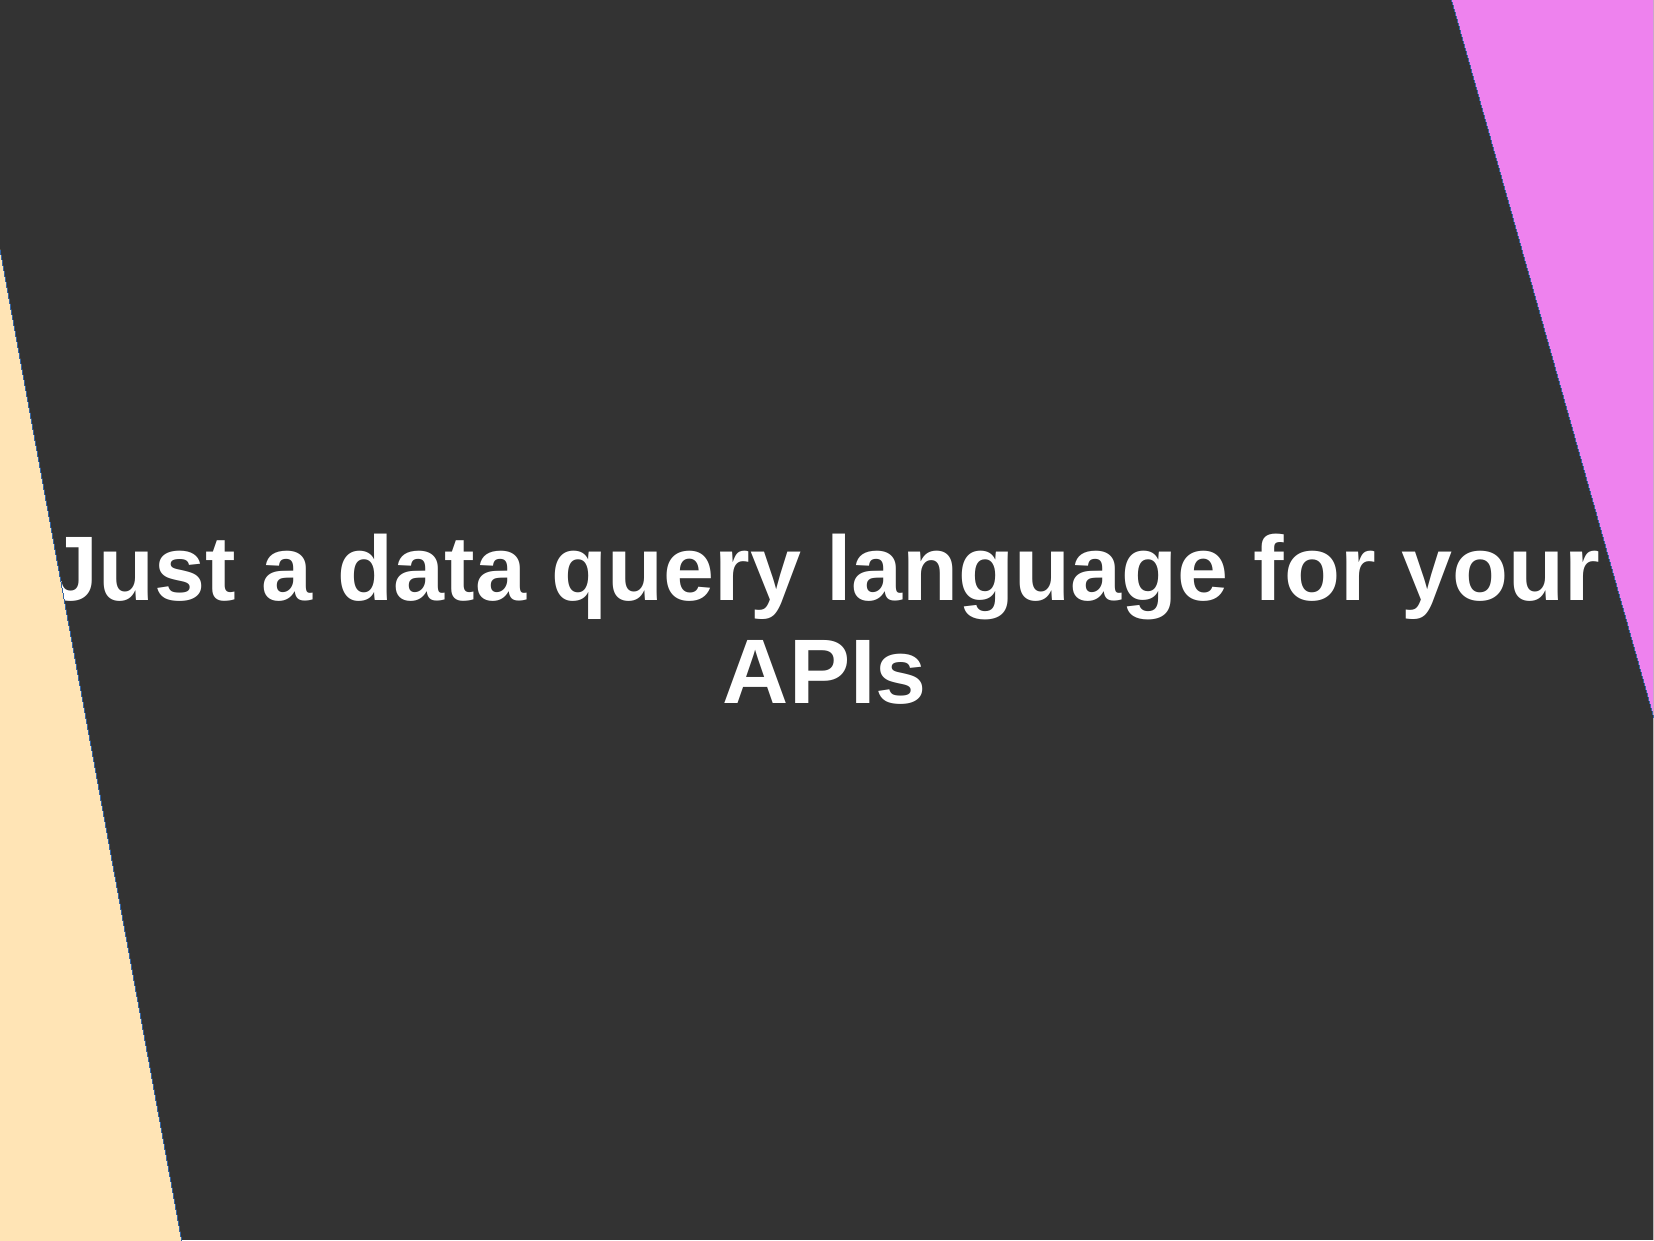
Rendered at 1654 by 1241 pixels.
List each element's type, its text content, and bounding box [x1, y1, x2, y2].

text_box [1451, 0, 1654, 718]
title Just a data query language for your APIs [50, 517, 1621, 723]
text_box [0, 249, 182, 1241]
